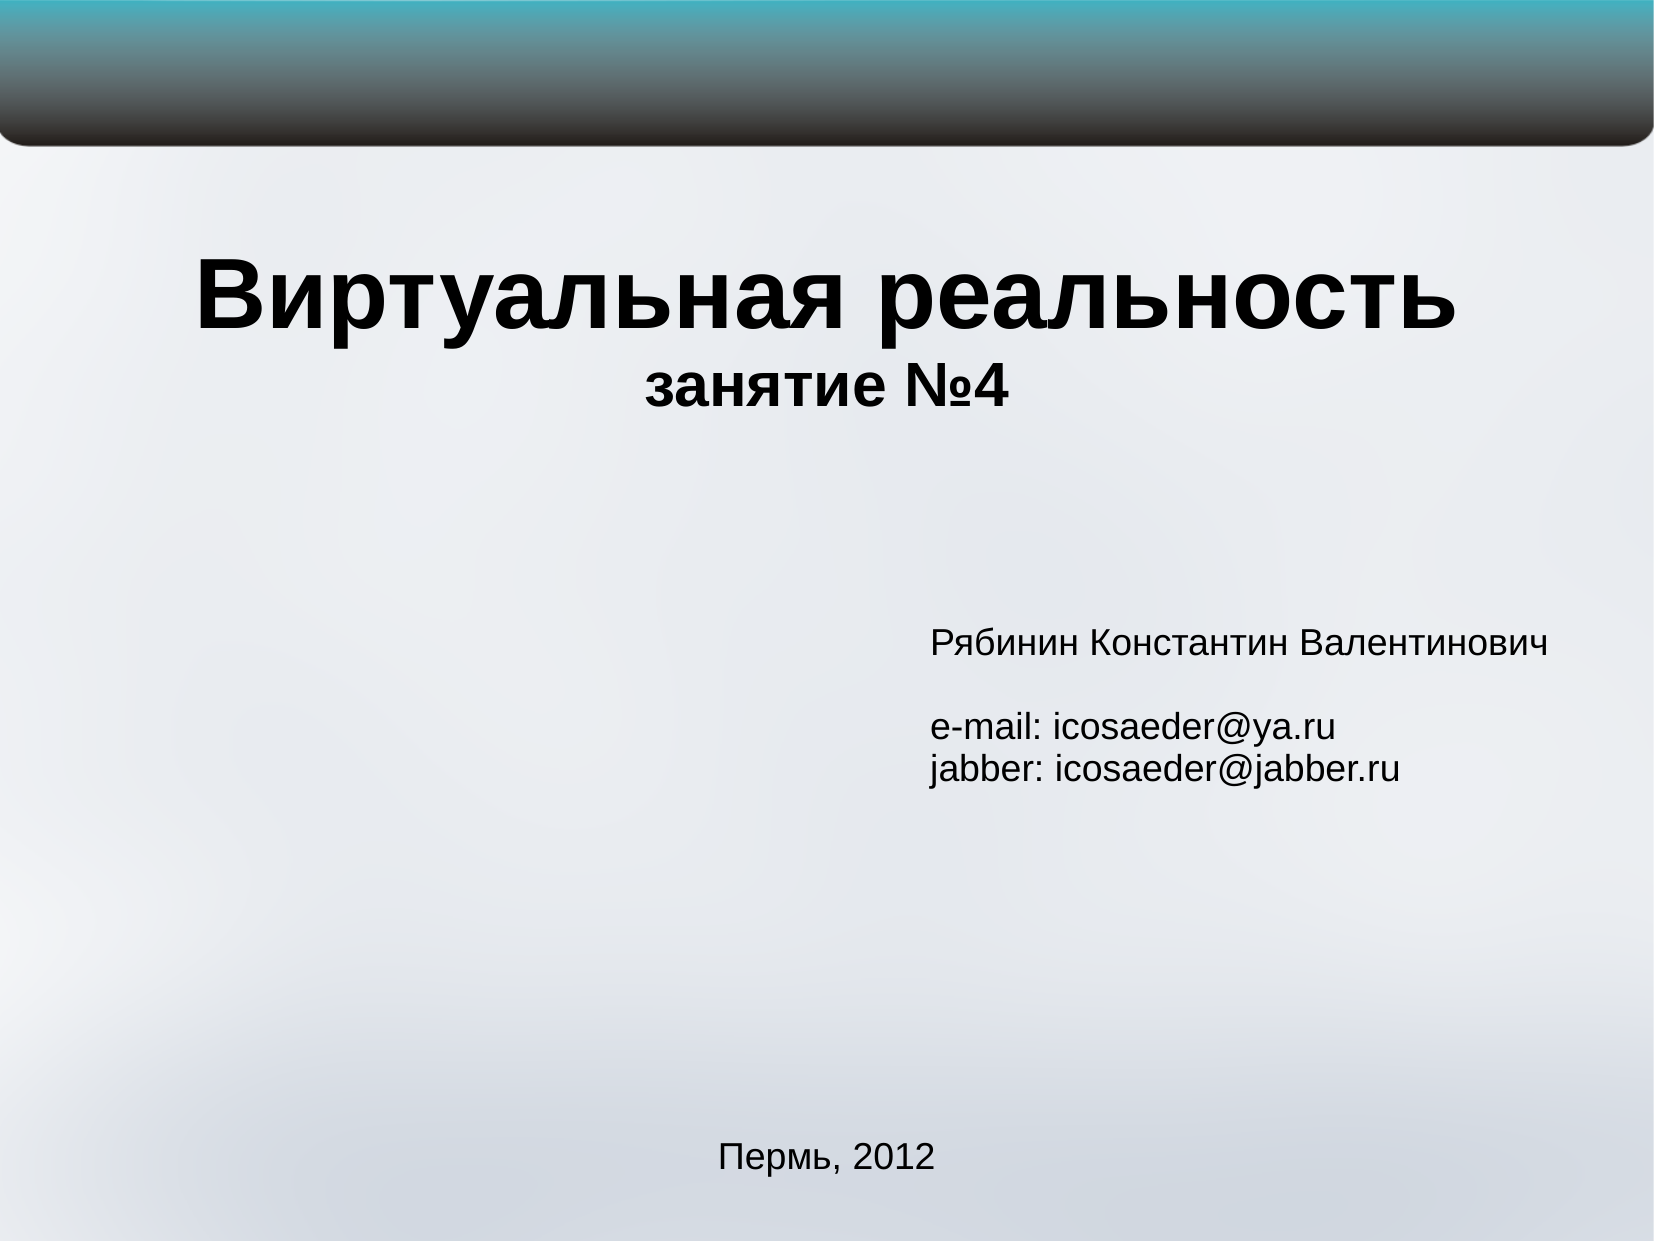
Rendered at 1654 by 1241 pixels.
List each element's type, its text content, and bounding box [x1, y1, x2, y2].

picture [0, 0, 1654, 1241]
text_box Виртуальная реальность занятие №4 [147, 230, 1506, 427]
text_box Рябинин Константин Валентинович e-mail: icosaeder@ya.ru jabber: icosaeder@jabber.ru [915, 614, 1595, 797]
text_box Пермь, 2012 [590, 1127, 1063, 1185]
